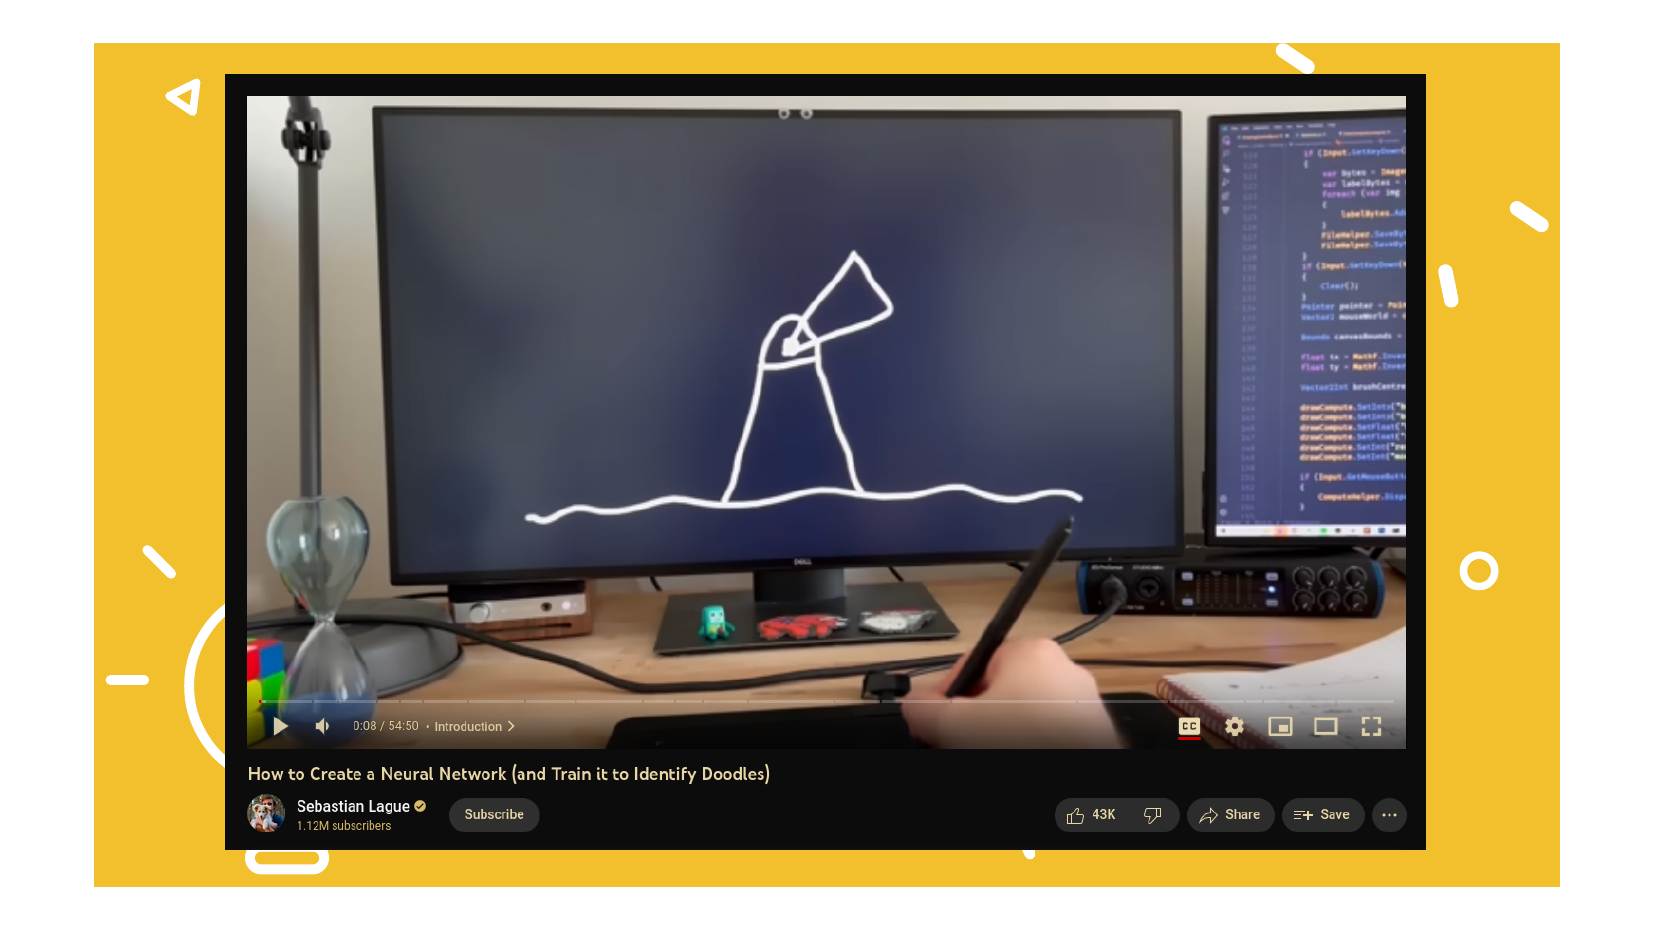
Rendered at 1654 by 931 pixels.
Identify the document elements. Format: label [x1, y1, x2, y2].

picture [225, 74, 1426, 850]
